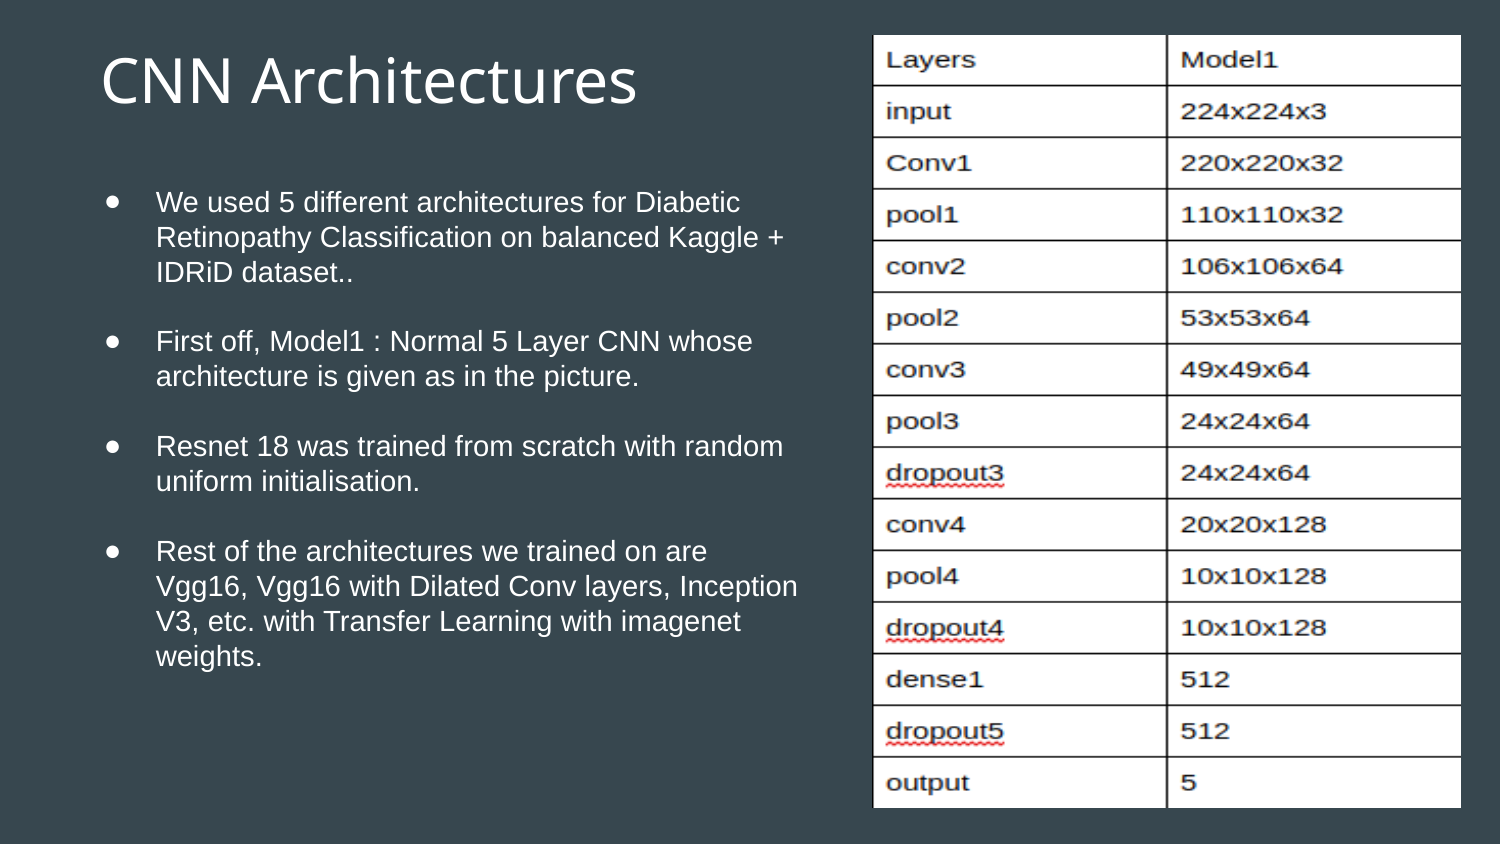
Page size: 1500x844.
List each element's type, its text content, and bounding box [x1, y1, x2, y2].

text_box We used 5 different architectures for Diabetic Retinopathy Classification on balanced Kaggle + IDRiD dataset.. First off, Model1 : Normal 5 Layer CNN whose architecture is given as in the picture. Resnet 18 was trained from scratch with random uniform initialisation. Rest of the architectures we trained on are Vgg16, Vgg16 with Dilated Conv layers, Inception V3, etc. with Transfer Learning with imagenet weights. [65, 167, 820, 748]
title CNN Architectures [85, 25, 1484, 120]
picture [872, 35, 1461, 808]
